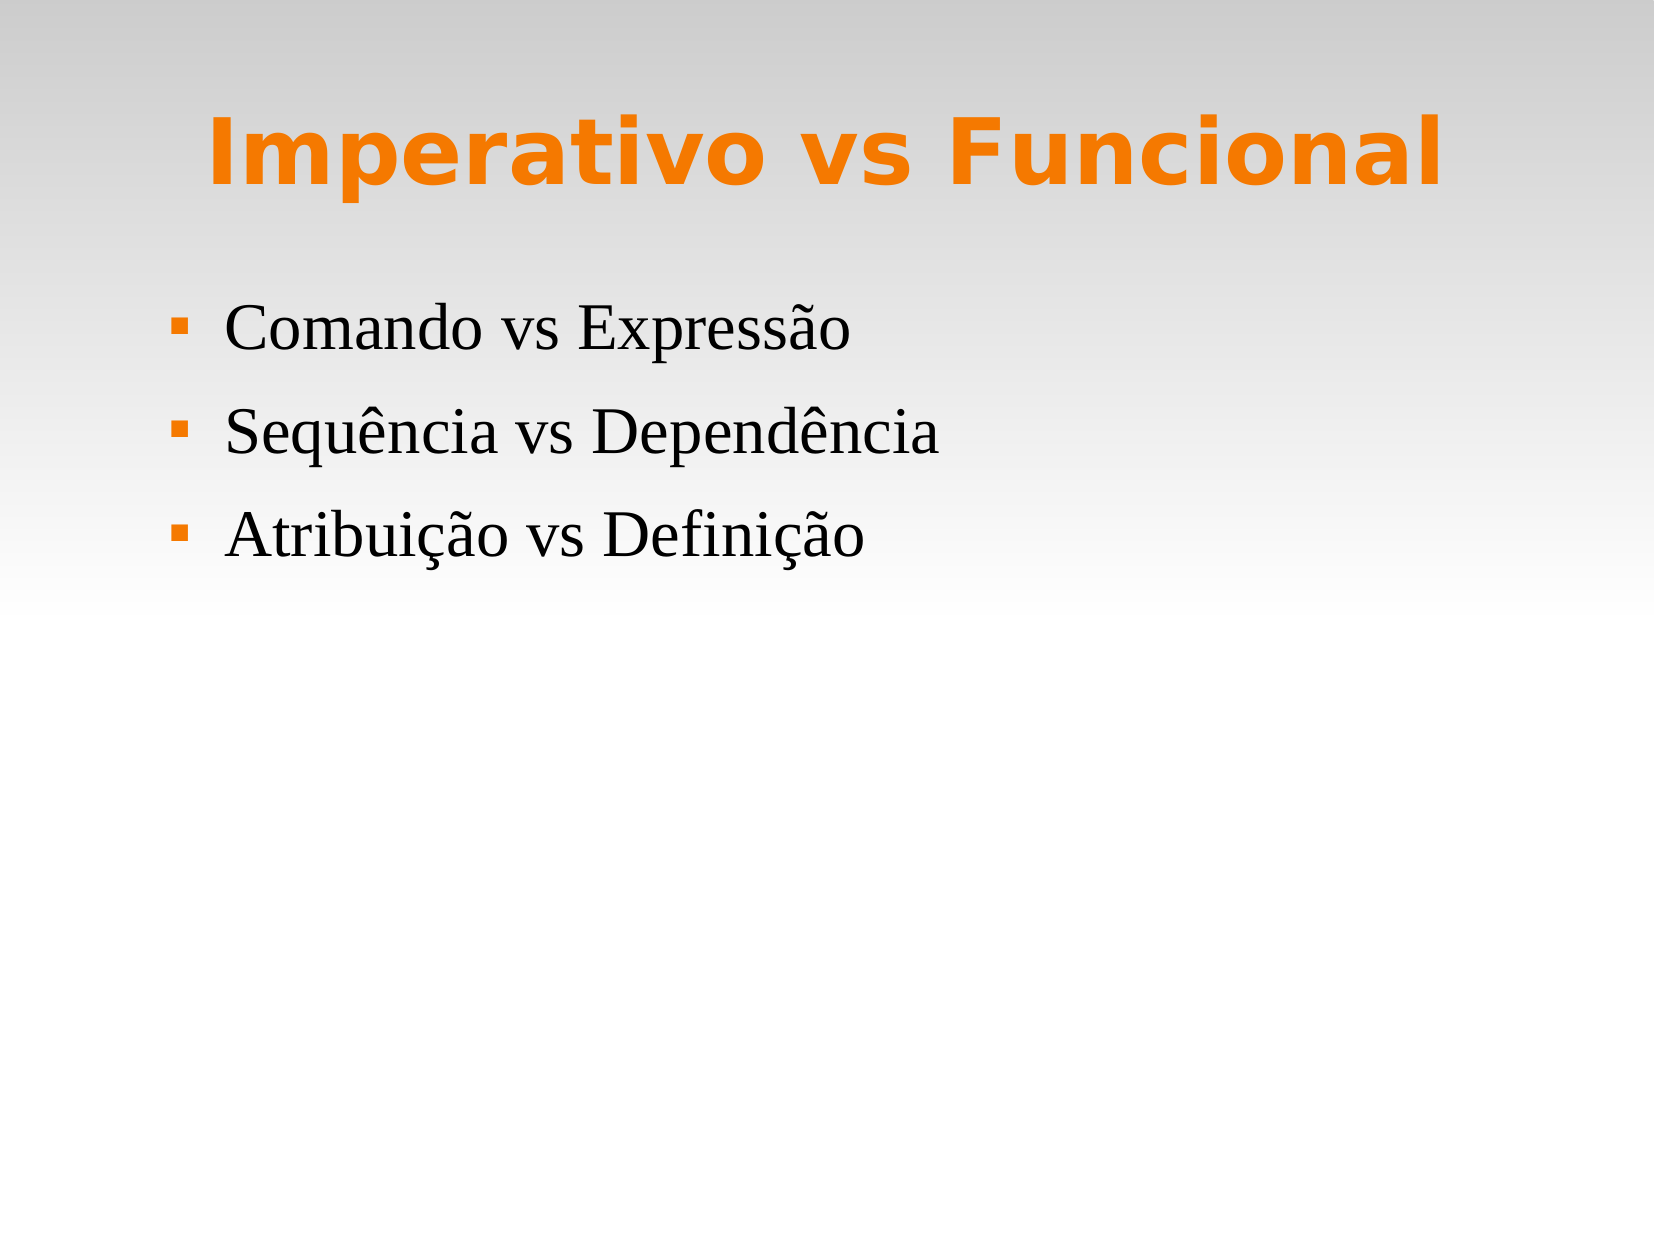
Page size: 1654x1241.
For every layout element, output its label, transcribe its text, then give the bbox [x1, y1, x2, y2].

list Comando vs Expressão Sequência vs Dependência Atribuição vs Definição [82, 290, 1571, 1109]
title Imperativo vs Funcional [82, 49, 1571, 257]
